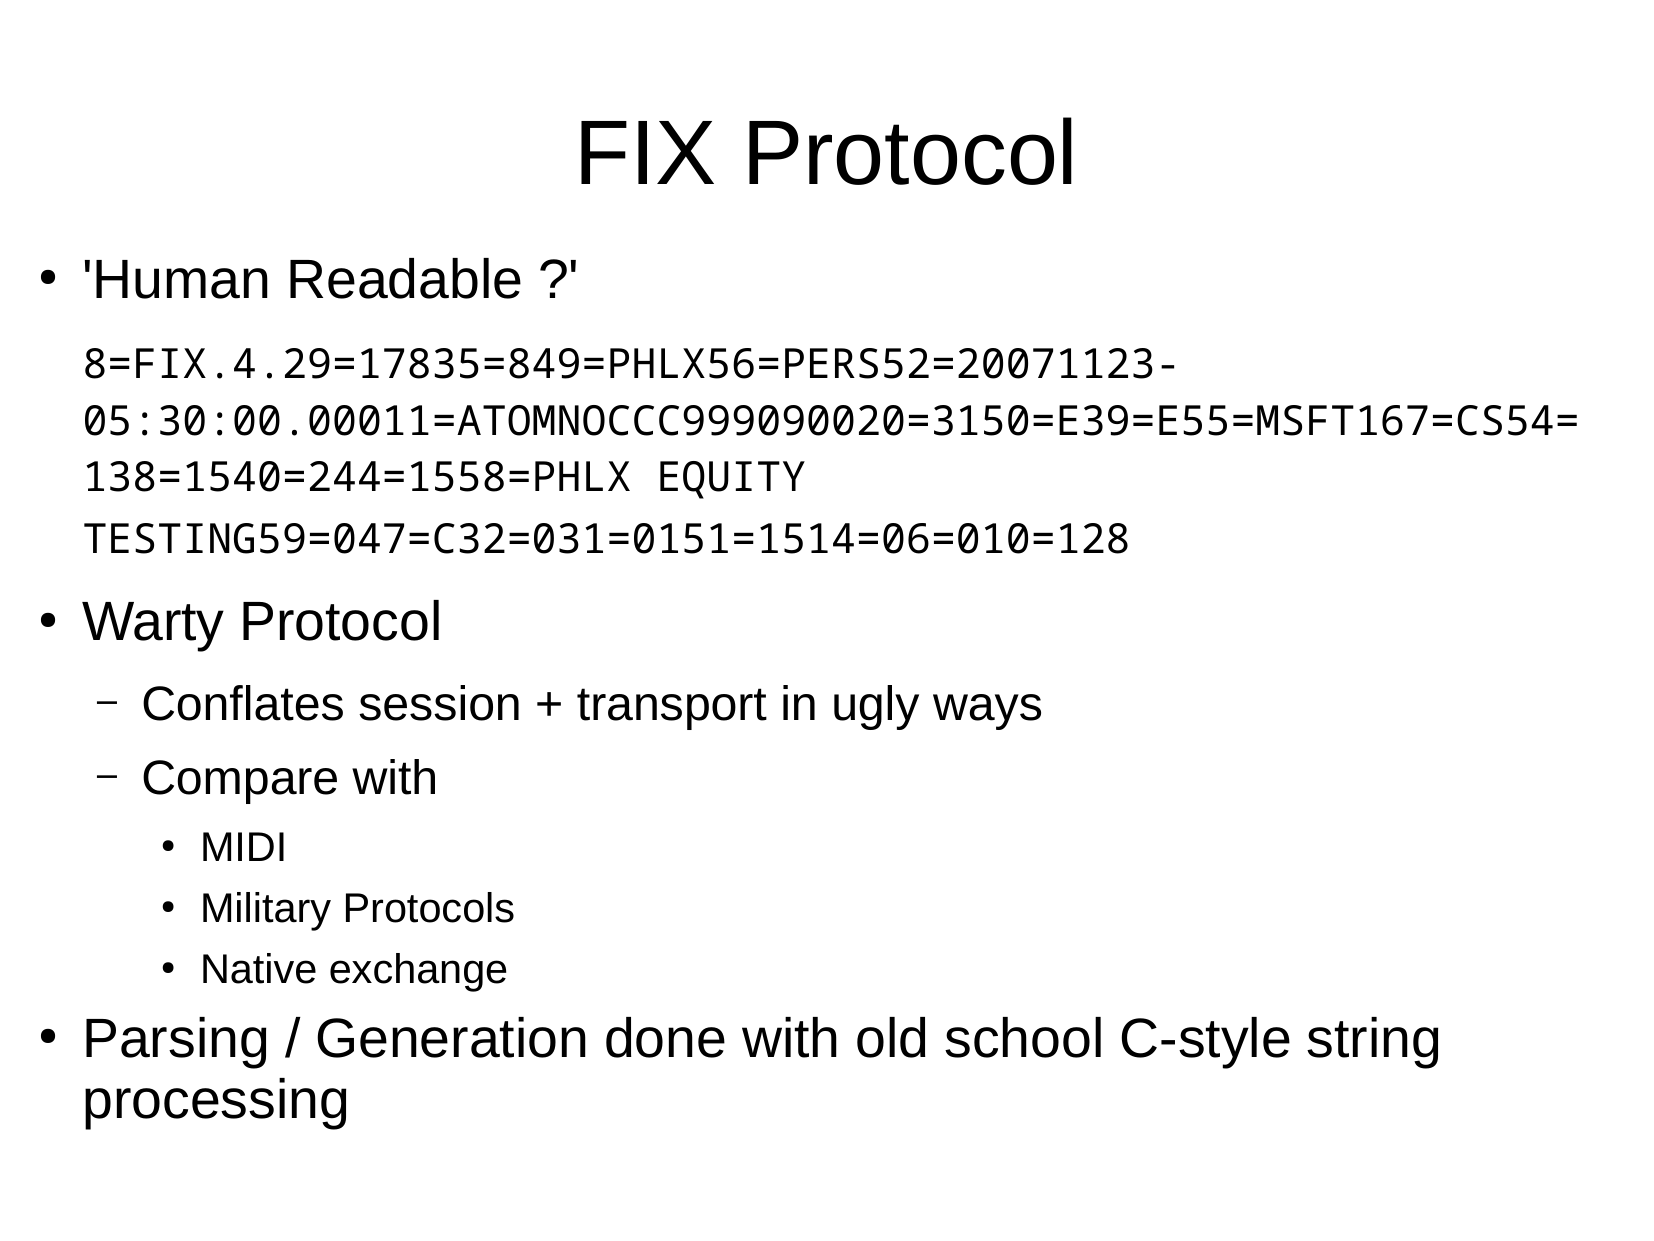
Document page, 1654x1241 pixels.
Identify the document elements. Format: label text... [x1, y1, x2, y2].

title FIX Protocol [82, 49, 1571, 248]
list 'Human Readable ?' 8=FIX.4.29=17835=849=PHLX56=PERS52=20071123-05:30:00.00011=ATOMNOCCC999090020=3150=E39=E55=MSFT167=CS54=138=1540=244=1558=PHLX EQUITY TESTING59=047=C32=031=0151=1514=06=010=128 Warty Protocol Conflates session + transport in ugly ways Compare with MIDI Military Protocols Native exchange Parsing / Generation done with old school C-style string processing [23, 248, 1607, 1134]
